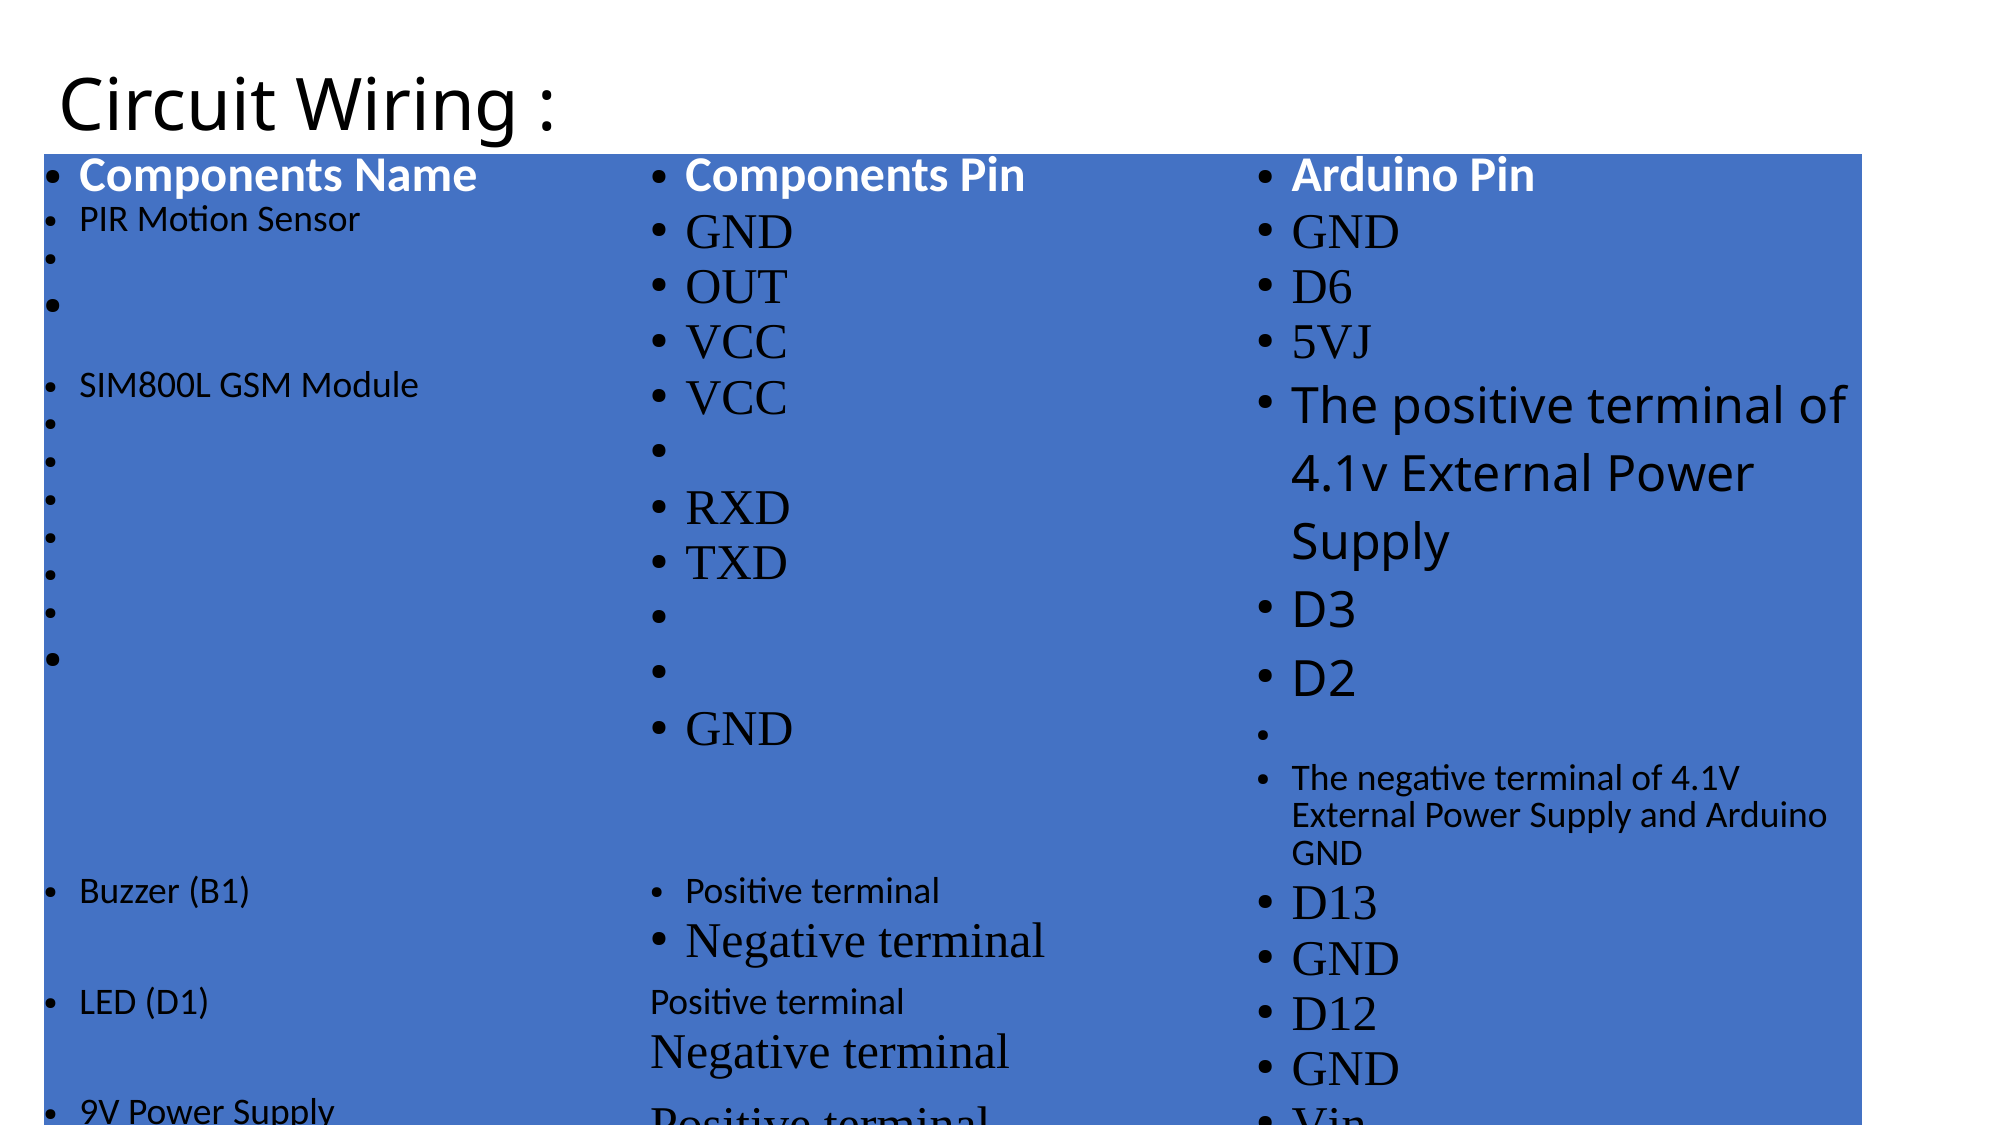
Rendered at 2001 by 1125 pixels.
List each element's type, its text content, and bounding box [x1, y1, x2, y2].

table_cell The positive terminal of 4.1v External Power Supply D3 D2 The negative terminal of 4.1V External Power Supply and Arduino GND [1256, 370, 1862, 875]
table_cell Buzzer (B1) [44, 875, 650, 986]
table_cell Positive terminal Negative terminal [650, 875, 1256, 986]
table_cell D12 GND [1256, 986, 1862, 1096]
table_cell SIM800L GSM Module [44, 370, 650, 875]
table_cell GND D6 5VJ [1256, 204, 1862, 370]
table_header Arduino Pin [1256, 154, 1862, 204]
table_cell D13 GND [1256, 875, 1862, 986]
table_cell LED (D1) [44, 986, 650, 1096]
table_header Components Name [44, 154, 650, 204]
table_cell PIR Motion Sensor [44, 204, 650, 370]
table_header Components Pin [650, 154, 1256, 204]
table_cell Positive terminal Negative terminal [650, 1096, 1256, 1125]
table_cell GND OUT VCC [650, 204, 1256, 370]
title Circuit Wiring : [43, 59, 1863, 154]
table_cell Vin GND [1256, 1096, 1862, 1125]
table_cell Positive terminal Negative terminal [650, 986, 1256, 1096]
table_cell 9V Power Supply [44, 1096, 650, 1125]
table_cell VCC RXD TXD GND [650, 370, 1256, 875]
